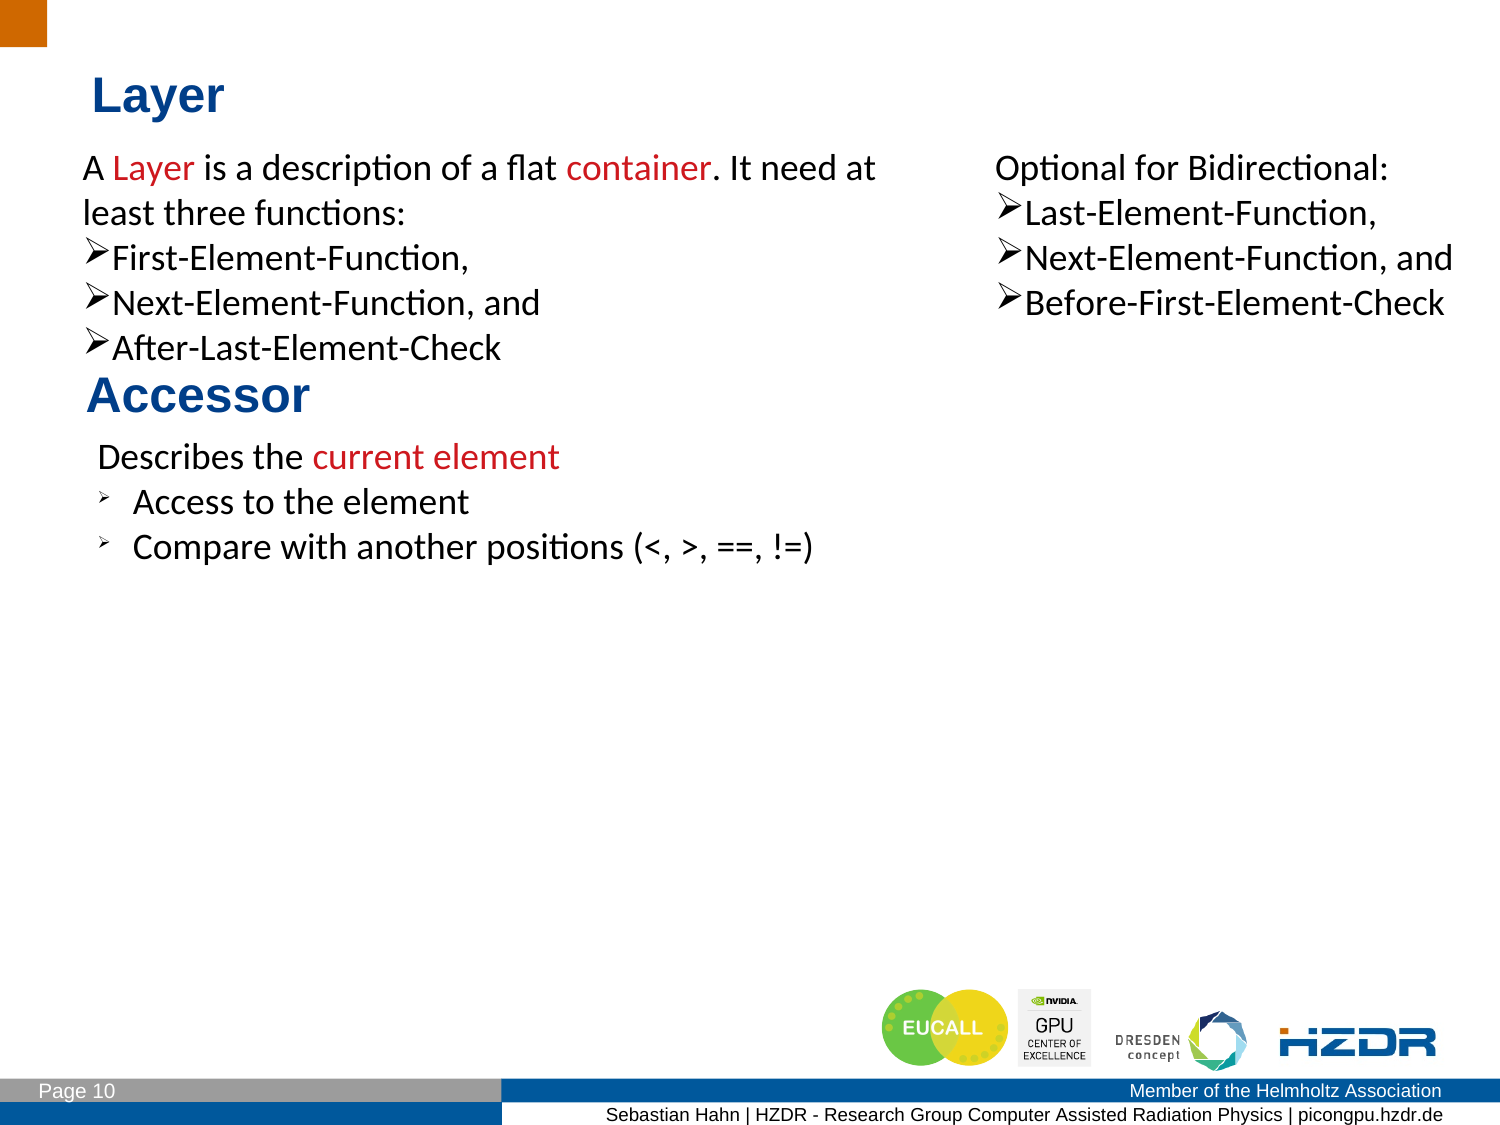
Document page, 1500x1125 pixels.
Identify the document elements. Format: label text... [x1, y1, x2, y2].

picture [1257, 1011, 1453, 1073]
text_box Optional for Bidirectional: Last-Element-Function, Next-Element-Function, and Before-First-Element-Check [980, 135, 1470, 331]
list Layer [76, 54, 1424, 209]
picture [874, 980, 1099, 1075]
text_box Describes the current element Access to the element Compare with another positions (<, >, ==, !=) [82, 424, 830, 575]
picture [1116, 1011, 1247, 1071]
text_box A Layer is a description of a flat container. It need at least three functions: First-Element-Function, Next-Element-Function, and After-Last-Element-Check [67, 135, 969, 376]
list Accessor [70, 354, 1418, 508]
